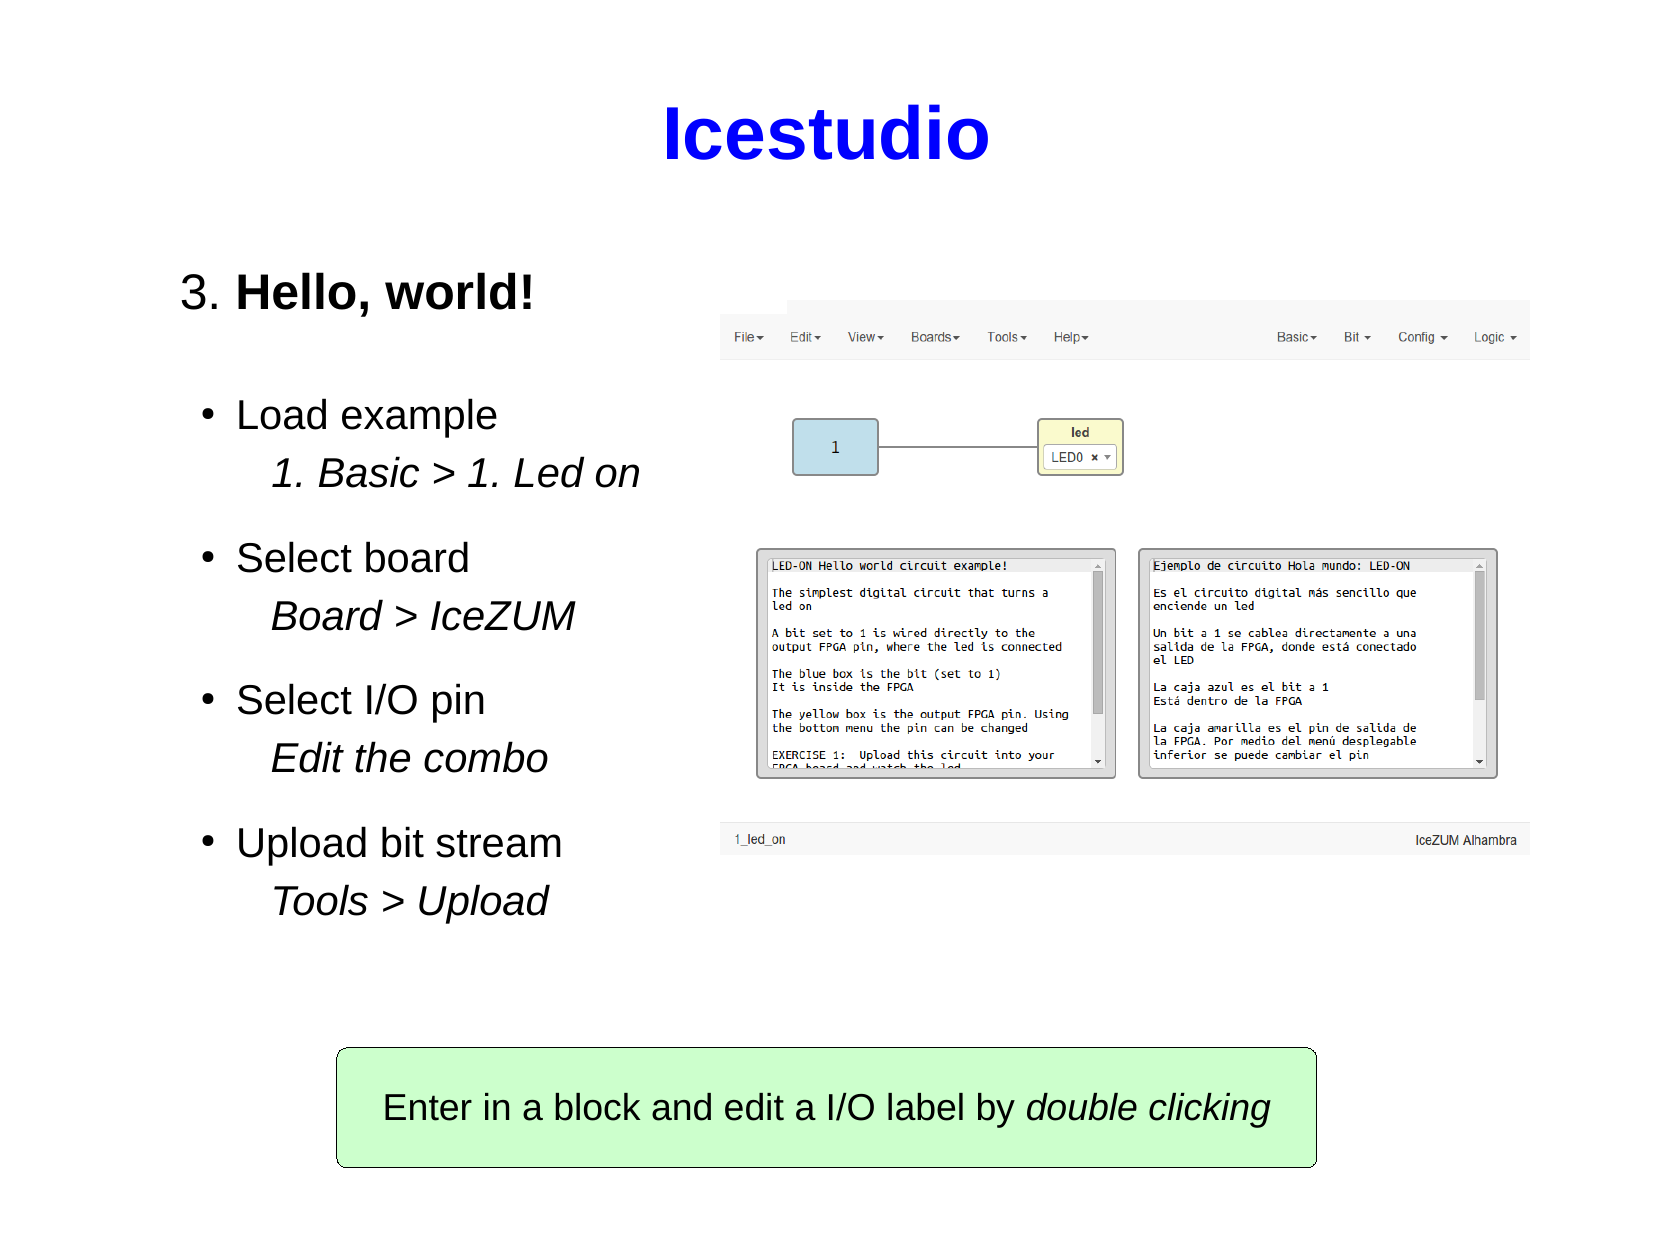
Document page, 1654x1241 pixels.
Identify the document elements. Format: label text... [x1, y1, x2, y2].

title Icestudio [82, 30, 1571, 238]
text_box Load example 1. Basic > 1. Led on Select board Board > IceZUM Select I/O pin Edit the combo Upload bit stream Tools > Upload [185, 384, 1486, 1192]
picture [720, 300, 1530, 855]
text_box 3. Hello, world! [165, 239, 571, 345]
text_box Enter in a block and edit a I/O label by double clicking [336, 1047, 1317, 1168]
